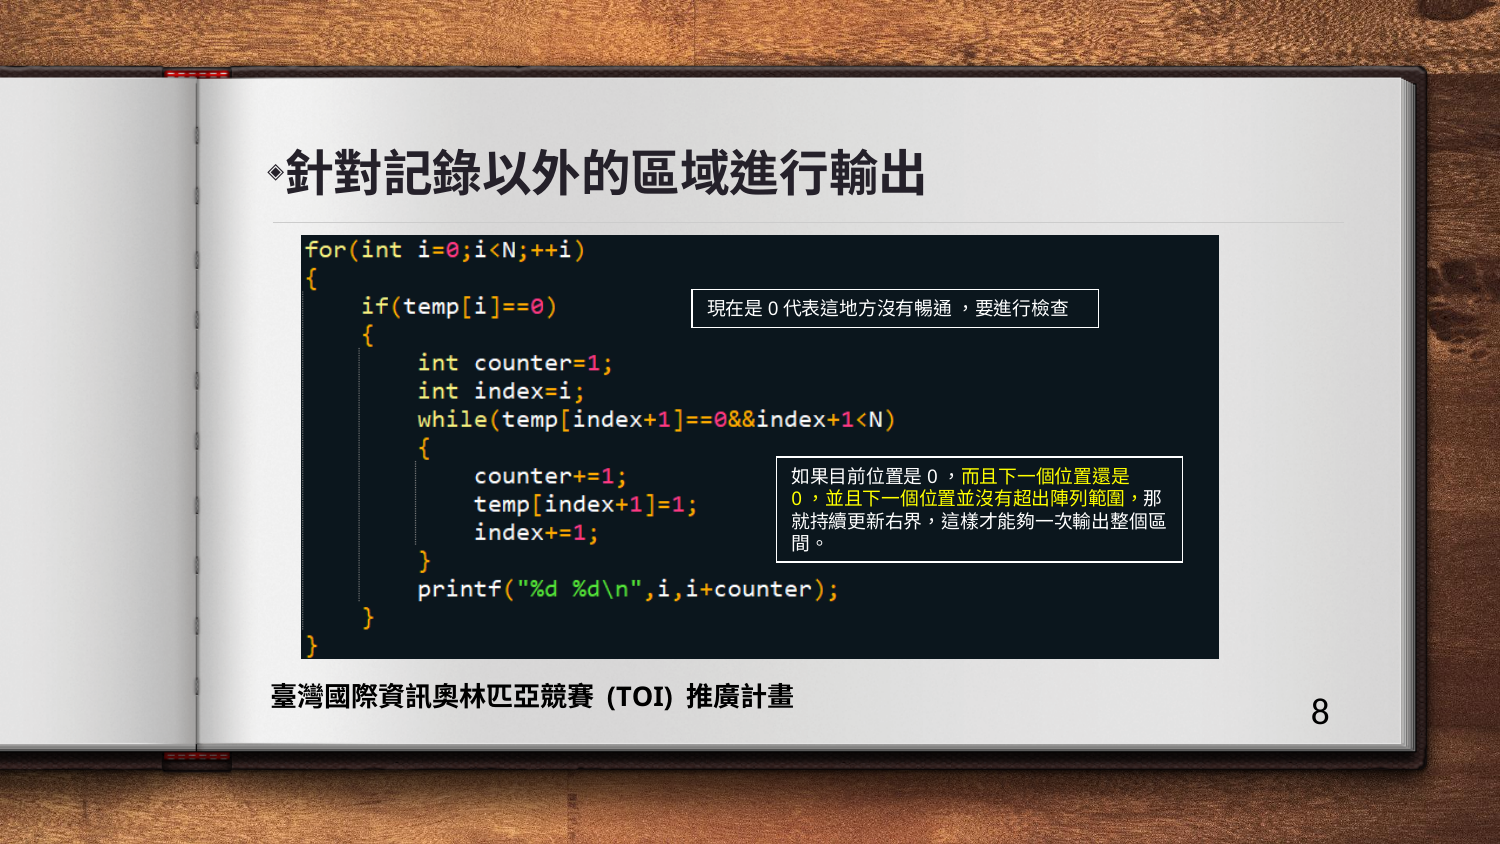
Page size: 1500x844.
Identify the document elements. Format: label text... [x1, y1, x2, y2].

text_box [1295, 672, 1386, 737]
picture [301, 235, 1219, 659]
text_box 如果目前位置是0，而且下一個位置還是0，並且下一個位置並沒有超出陣列範圍，那就持續更新右界，這樣才能夠一次輸出整個區間。 [776, 456, 1183, 541]
list 針對記錄以外的區域進行輸出 [252, 126, 1183, 216]
text_box 現在是0代表這地方沒有暢通 ，要進行檢查 [692, 289, 1099, 328]
